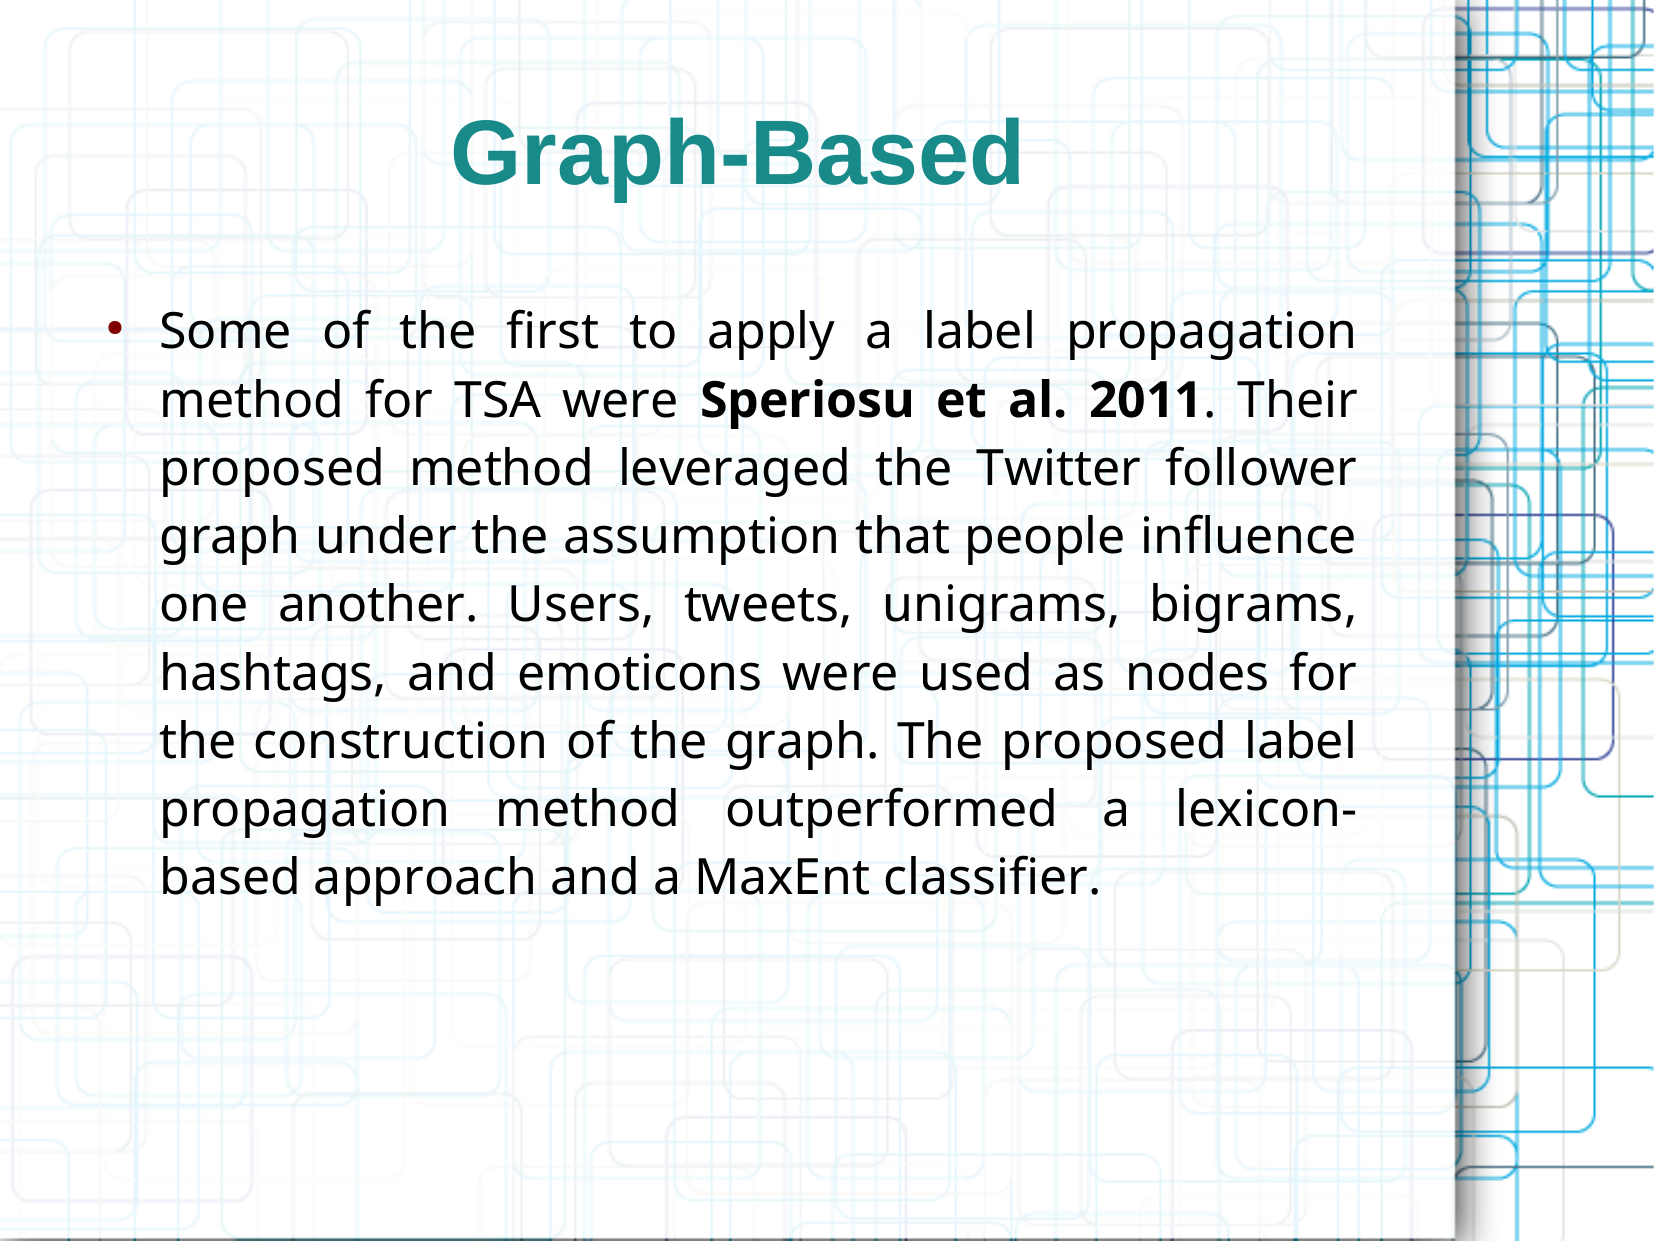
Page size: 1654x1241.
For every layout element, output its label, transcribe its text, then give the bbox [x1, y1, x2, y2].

picture [0, 0, 1654, 1241]
title Graph-Based [59, 49, 1418, 257]
list Some of the first to apply a label propagation method for TSA were Speriosu et al. 2011. Their proposed method leveraged the Twitter follower graph under the assumption that people influence one another. Users, tweets, unigrams, bigrams, hashtags, and emoticons were used as nodes for the construction of the graph. The proposed label propagation method outperformed a lexicon-based approach and a MaxEnt classifier. [88, 295, 1359, 1015]
